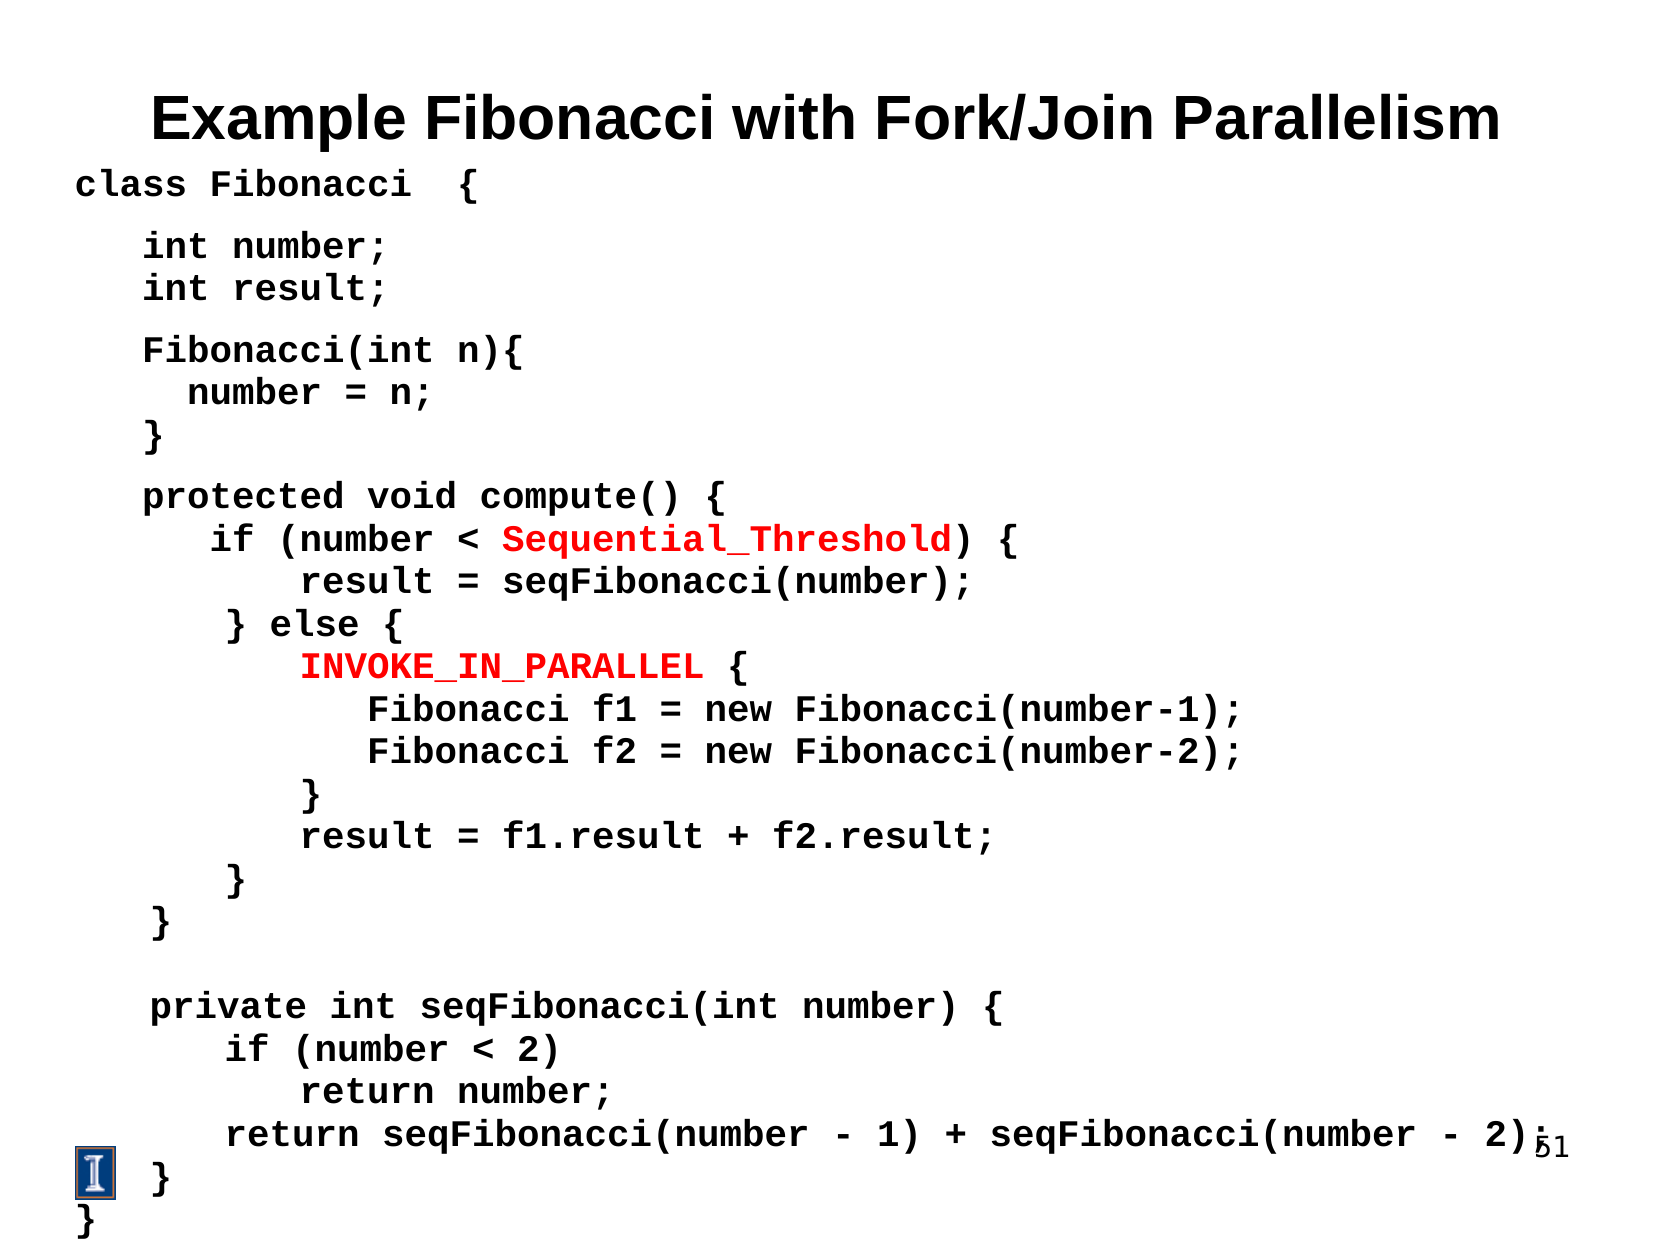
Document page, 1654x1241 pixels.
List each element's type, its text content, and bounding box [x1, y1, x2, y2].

title Example Fibonacci with Fork/Join Parallelism [82, 49, 1571, 257]
text_box class Fibonacci { int number; int result; Fibonacci(int n){ number = n; } protected void compute() { if (number < Sequential_Threshold) { result = seqFibonacci(number); } else { INVOKE_IN_PARALLEL { Fibonacci f1 = new Fibonacci(number-1); Fibonacci f2 = new Fibonacci(number-2); } result = f1.result + f2.result; } } private int seqFibonacci(int number) { if (number < 2) return number; return seqFibonacci(number - 1) + seqFibonacci(number - 2); } } [59, 157, 1568, 1241]
